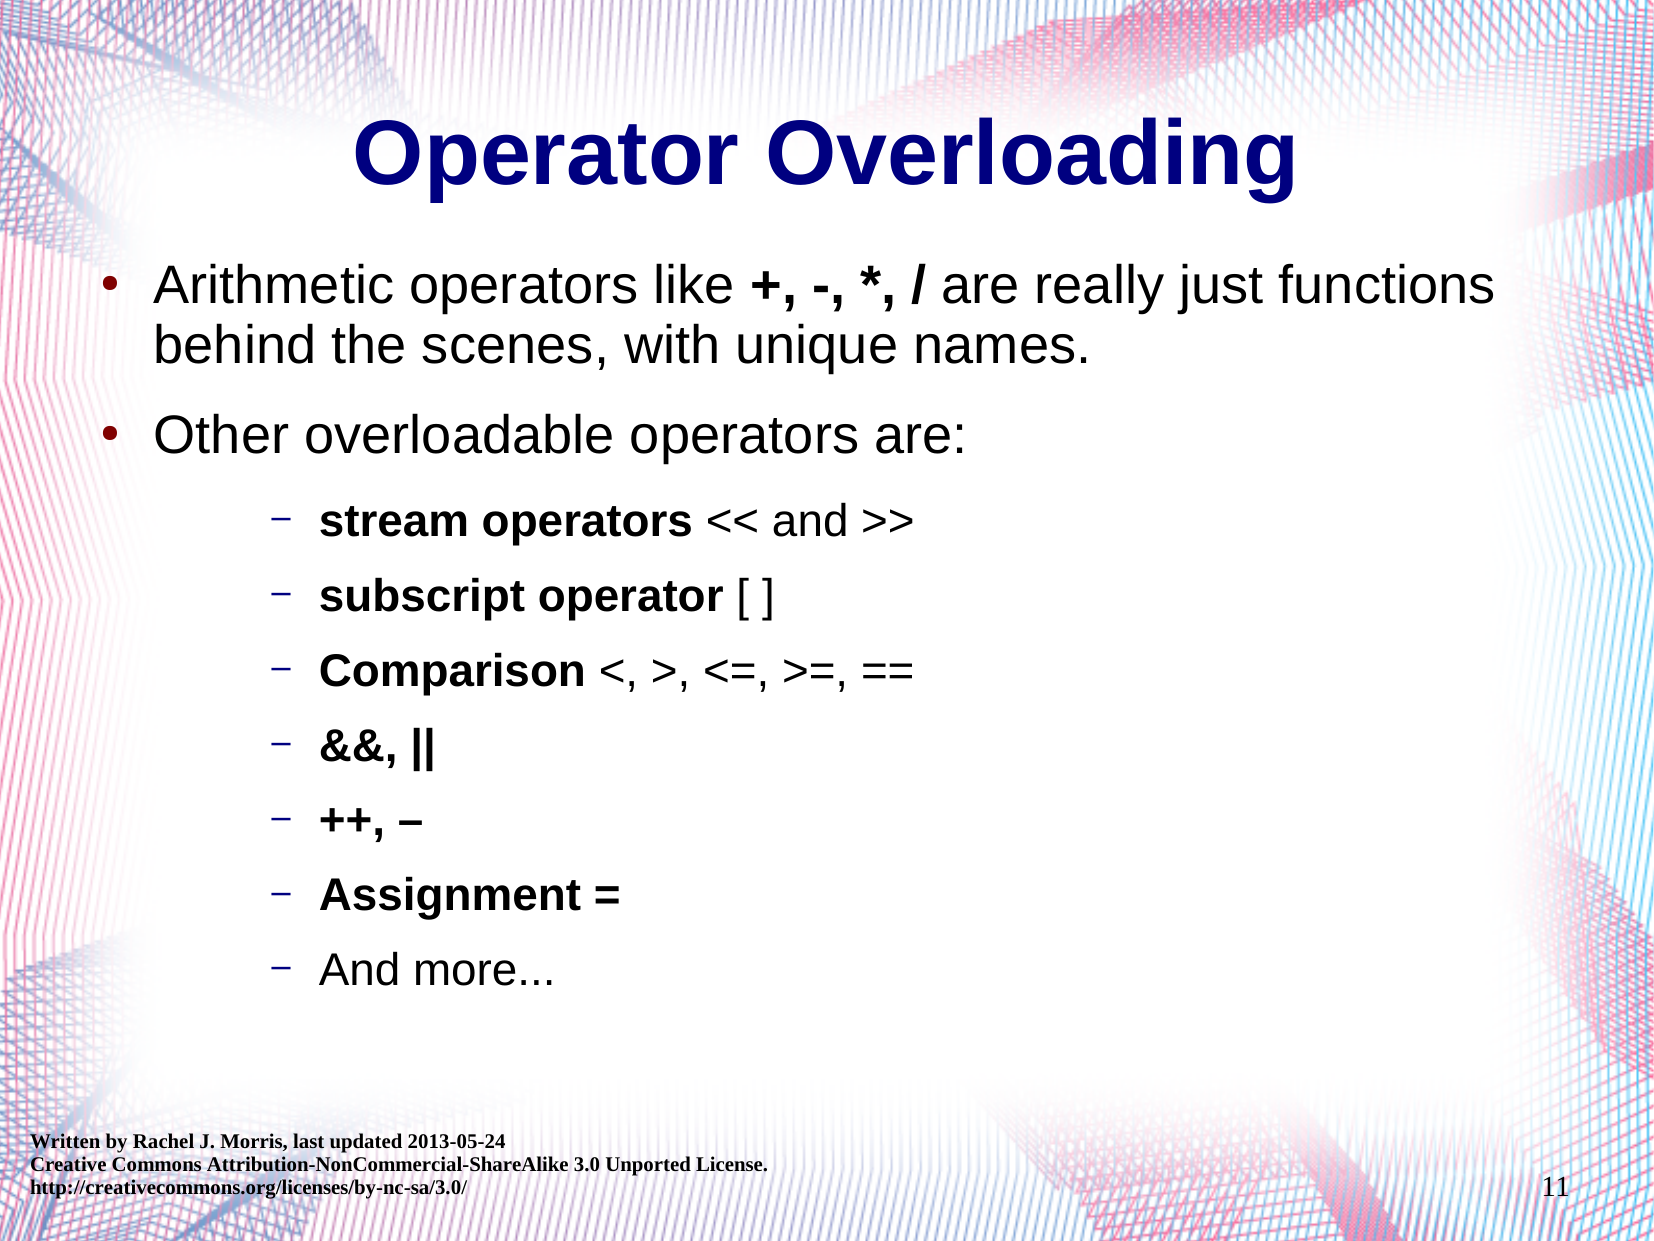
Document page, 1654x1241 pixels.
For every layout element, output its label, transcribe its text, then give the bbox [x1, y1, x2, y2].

title Operator Overloading [82, 49, 1571, 254]
list Arithmetic operators like +, -, *, / are really just functions behind the scenes, with unique names. Other overloadable operators are: stream operators << and >> subscript operator [ ] Comparison <, >, <=, >=, == &&, || ++, – Assignment = And more... [82, 254, 1571, 996]
picture [0, 0, 1654, 1241]
